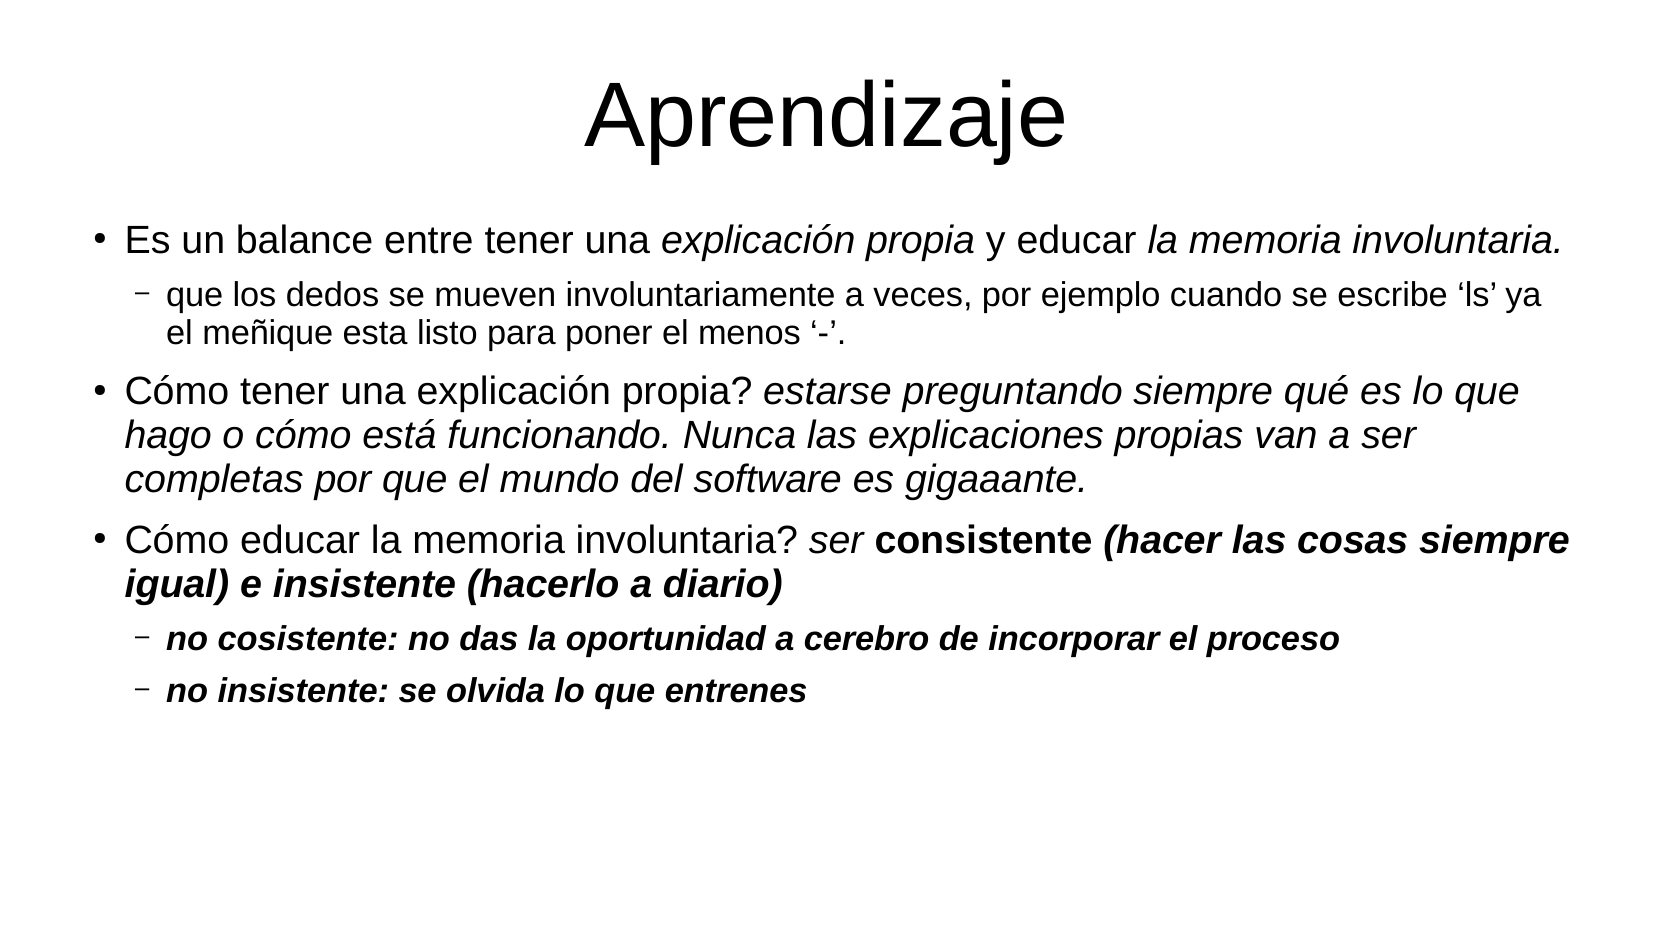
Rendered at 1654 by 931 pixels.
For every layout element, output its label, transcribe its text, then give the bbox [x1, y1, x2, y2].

list Es un balance entre tener una explicación propia y educar la memoria involuntaria. que los dedos se mueven involuntariamente a veces, por ejemplo cuando se escribe ‘ls’ ya el meñique esta listo para poner el menos ‘-’. Cómo tener una explicación propia? estarse preguntando siempre qué es lo que hago o cómo está funcionando. Nunca las explicaciones propias van a ser completas por que el mundo del software es gigaaante. Cómo educar la memoria involuntaria? ser consistente (hacer las cosas siempre igual) e insistente (hacerlo a diario) no cosistente: no das la oportunidad a cerebro de incorporar el proceso no insistente: se olvida lo que entrenes [82, 217, 1571, 758]
title Aprendizaje [82, 37, 1571, 193]
